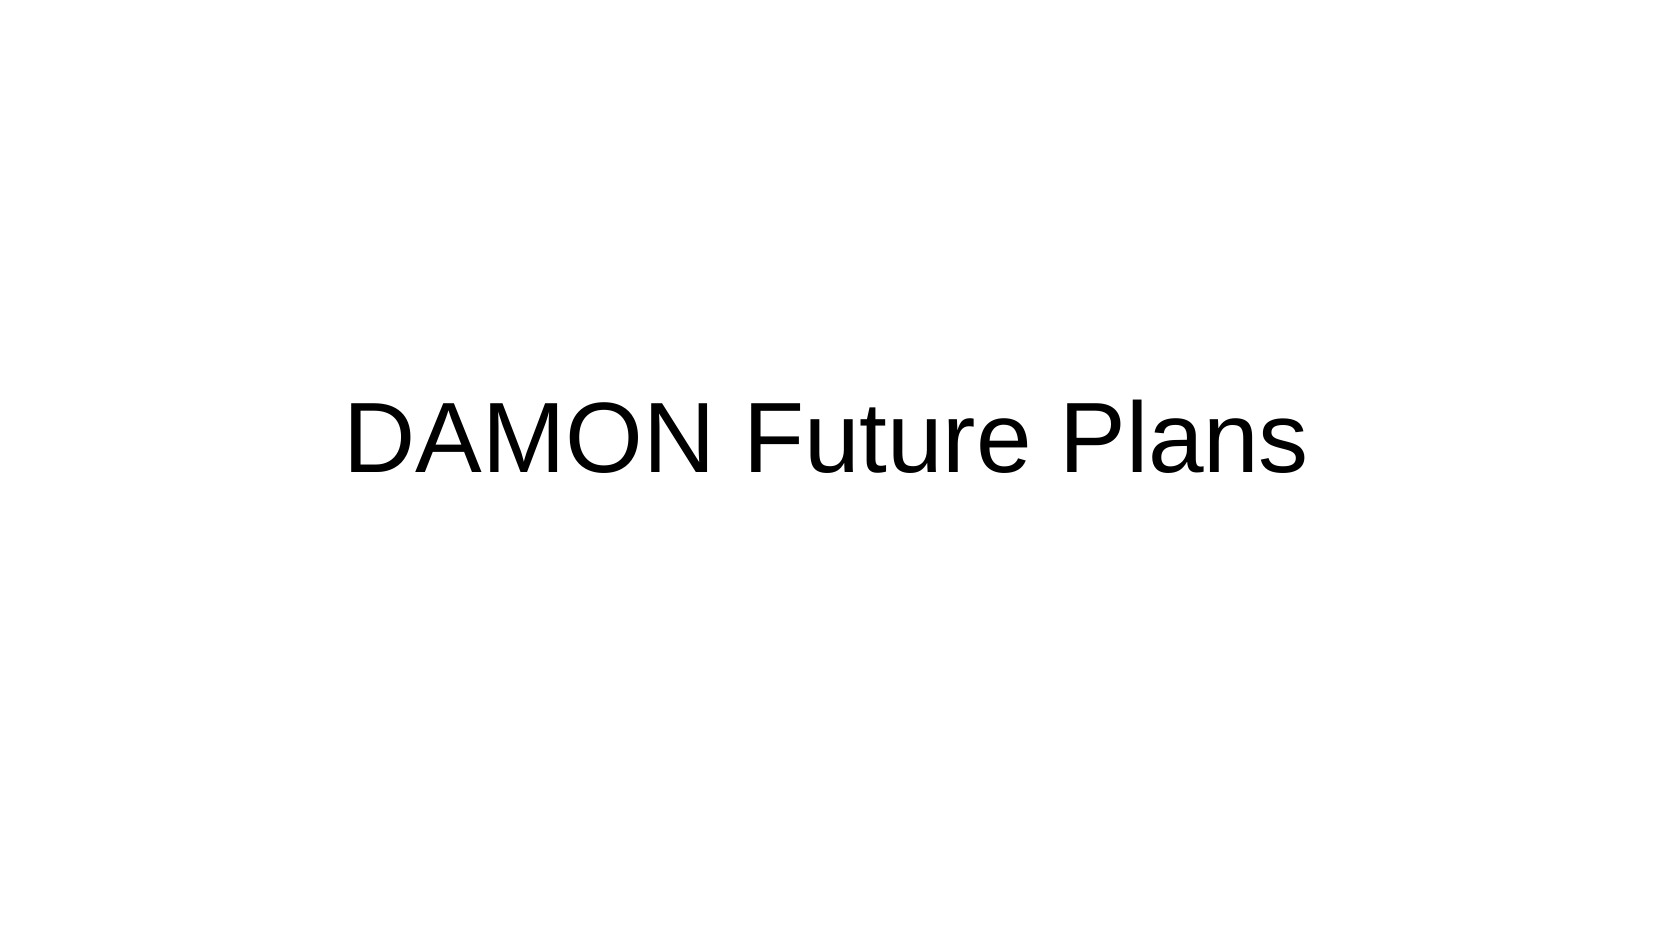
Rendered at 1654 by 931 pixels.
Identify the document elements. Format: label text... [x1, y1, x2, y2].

text_box DAMON Future Plans [82, 108, 1571, 767]
